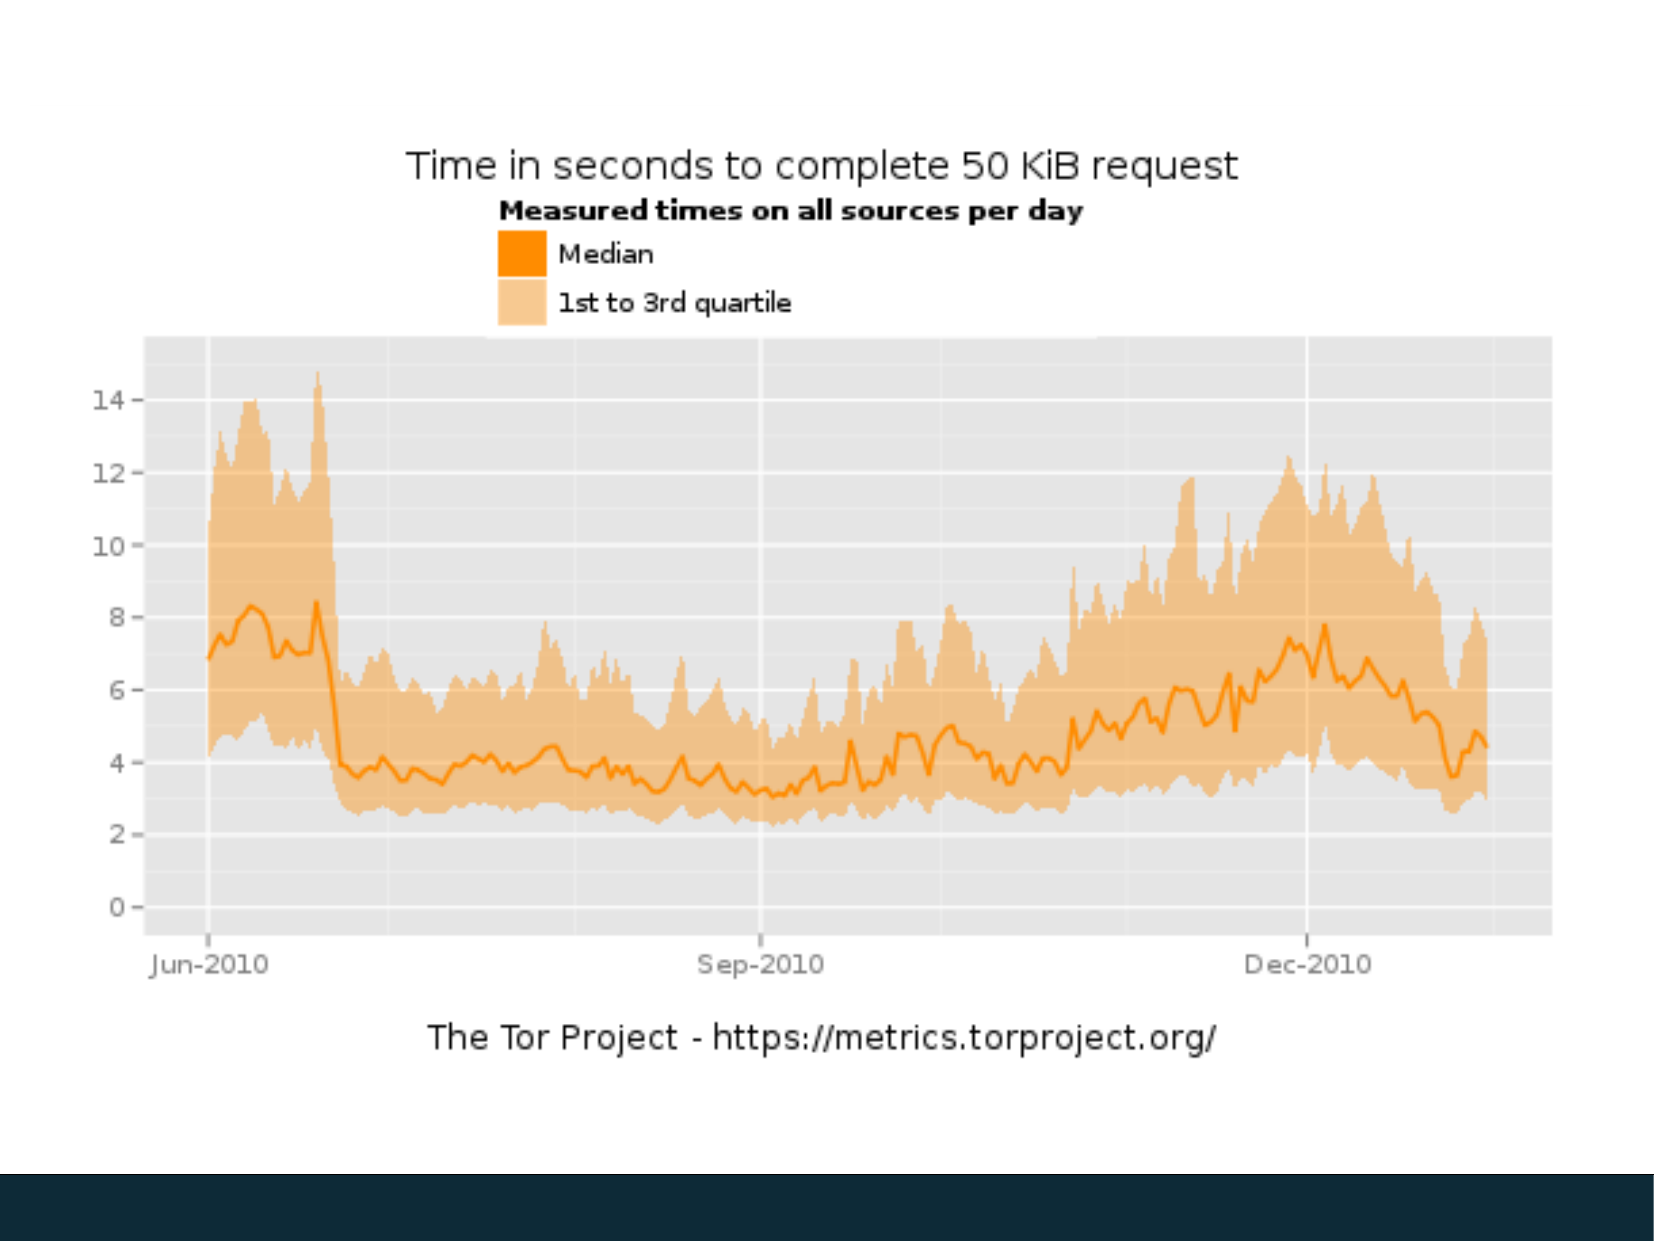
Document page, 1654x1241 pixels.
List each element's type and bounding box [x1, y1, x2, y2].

picture [30, 104, 1591, 1081]
